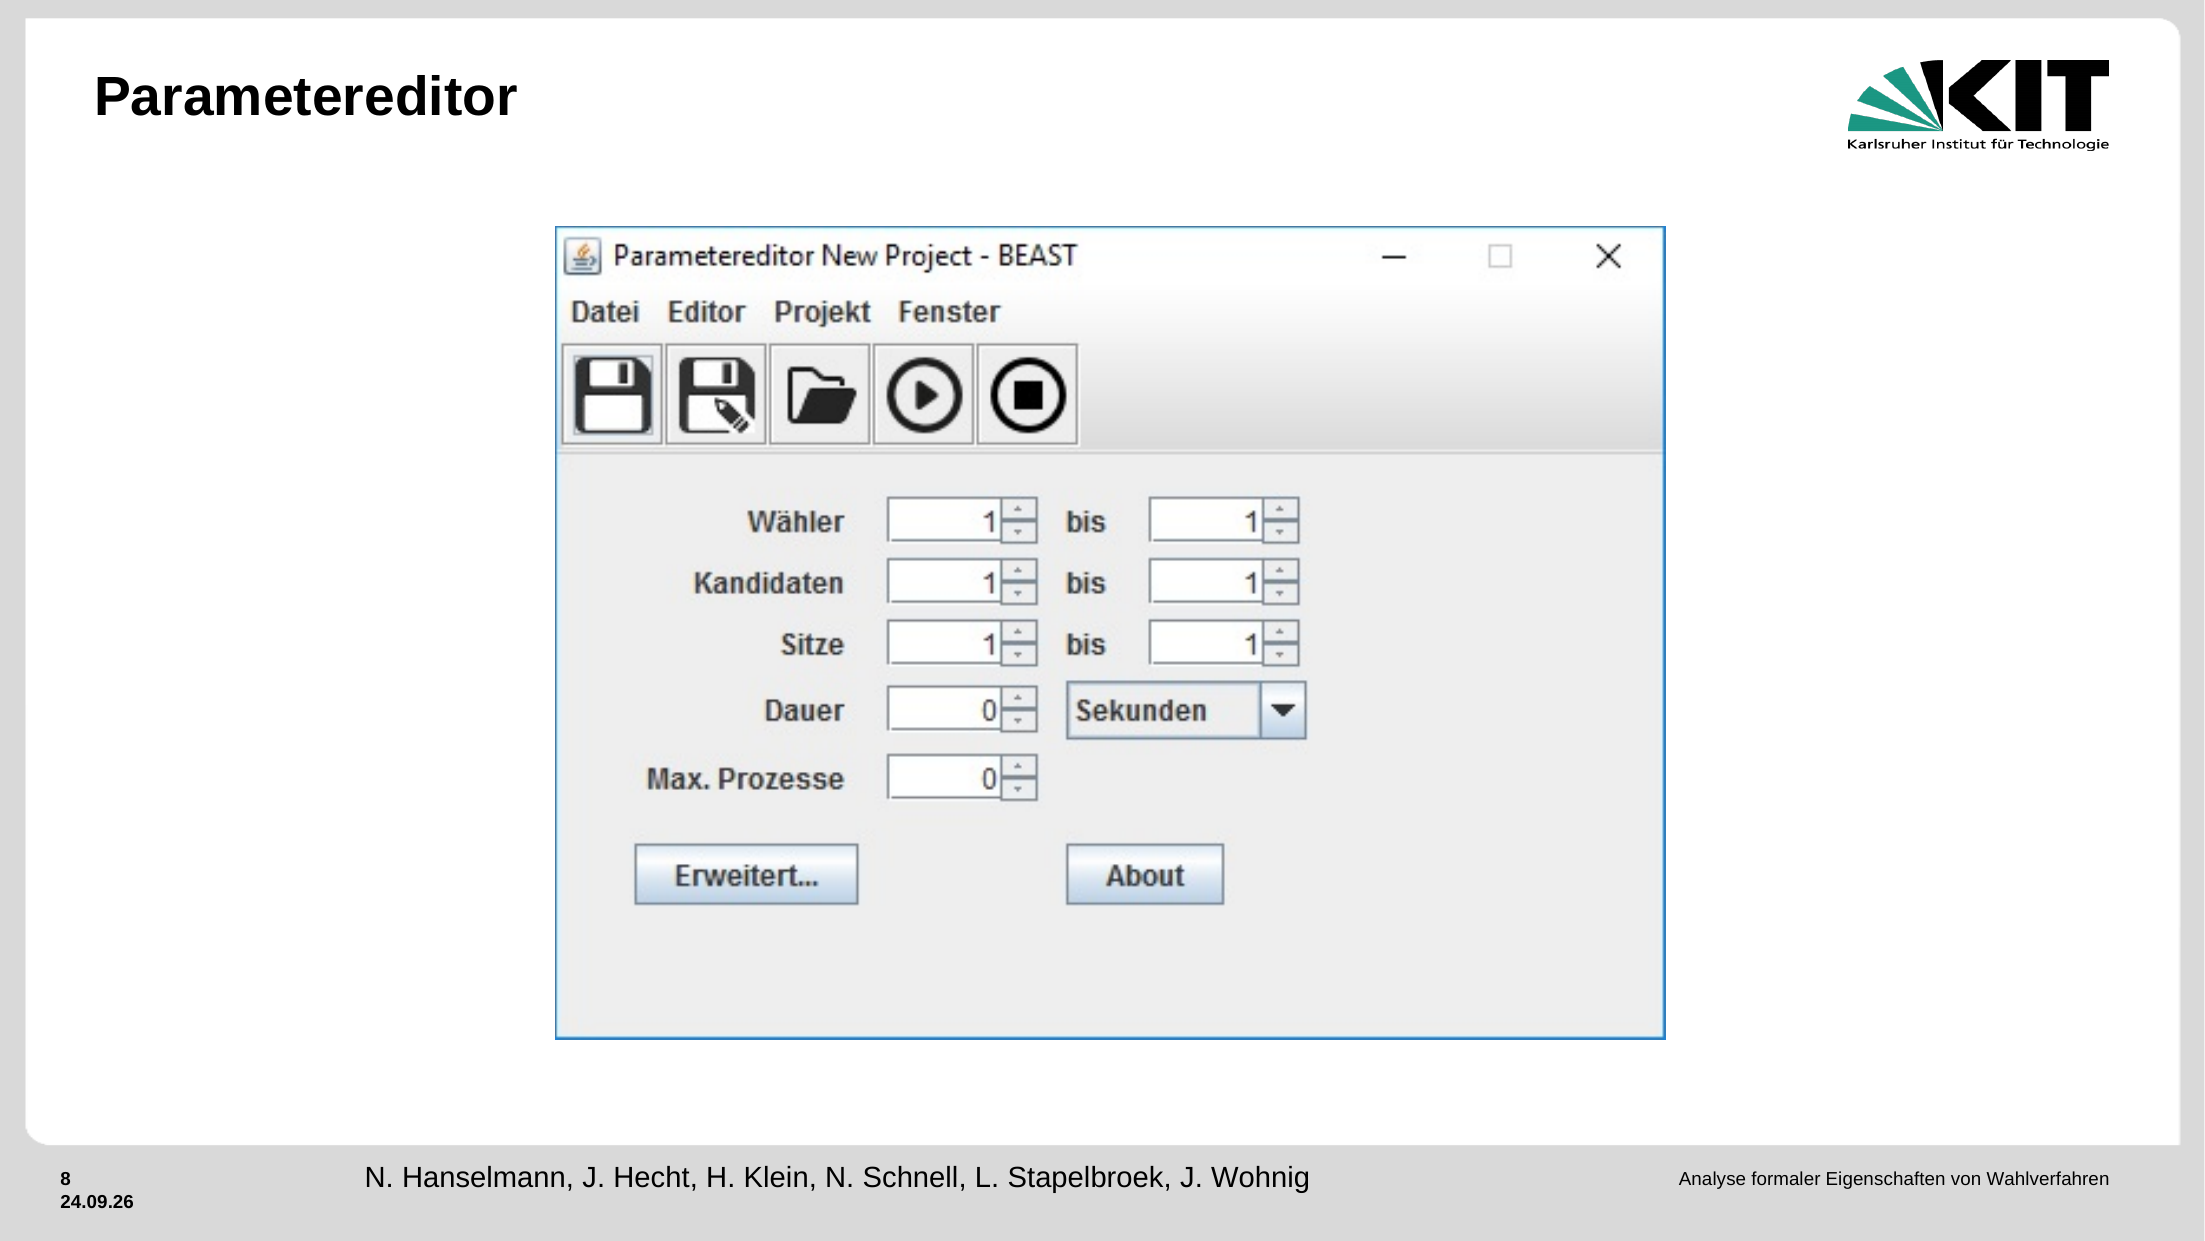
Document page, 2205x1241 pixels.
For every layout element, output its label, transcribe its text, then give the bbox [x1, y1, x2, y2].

picture [0, 0, 2205, 1241]
title Parametereditor [94, 60, 1761, 162]
